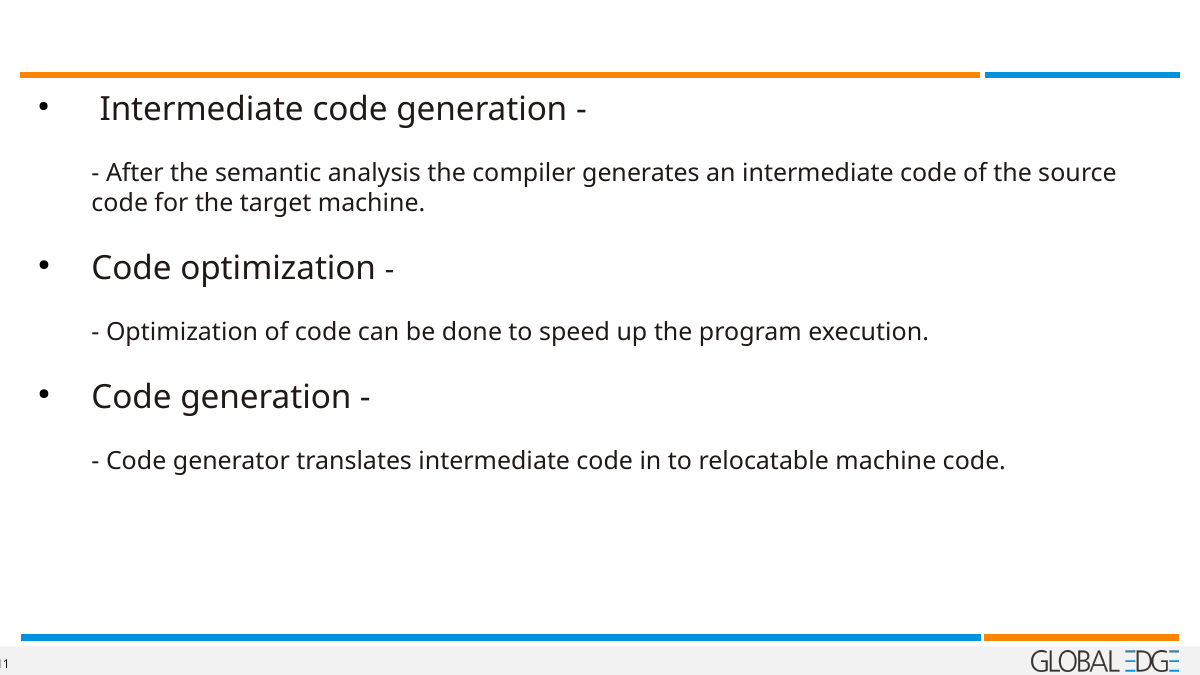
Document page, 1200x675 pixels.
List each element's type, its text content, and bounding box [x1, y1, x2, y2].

list Intermediate code generation - - After the semantic analysis the compiler generates an intermediate code of the source code for the target machine. Code optimization - - Optimization of code can be done to speed up the program execution. Code generation - - Code generator translates intermediate code in to relocatable machine code. [20, 87, 1179, 628]
picture [1031, 650, 1179, 672]
